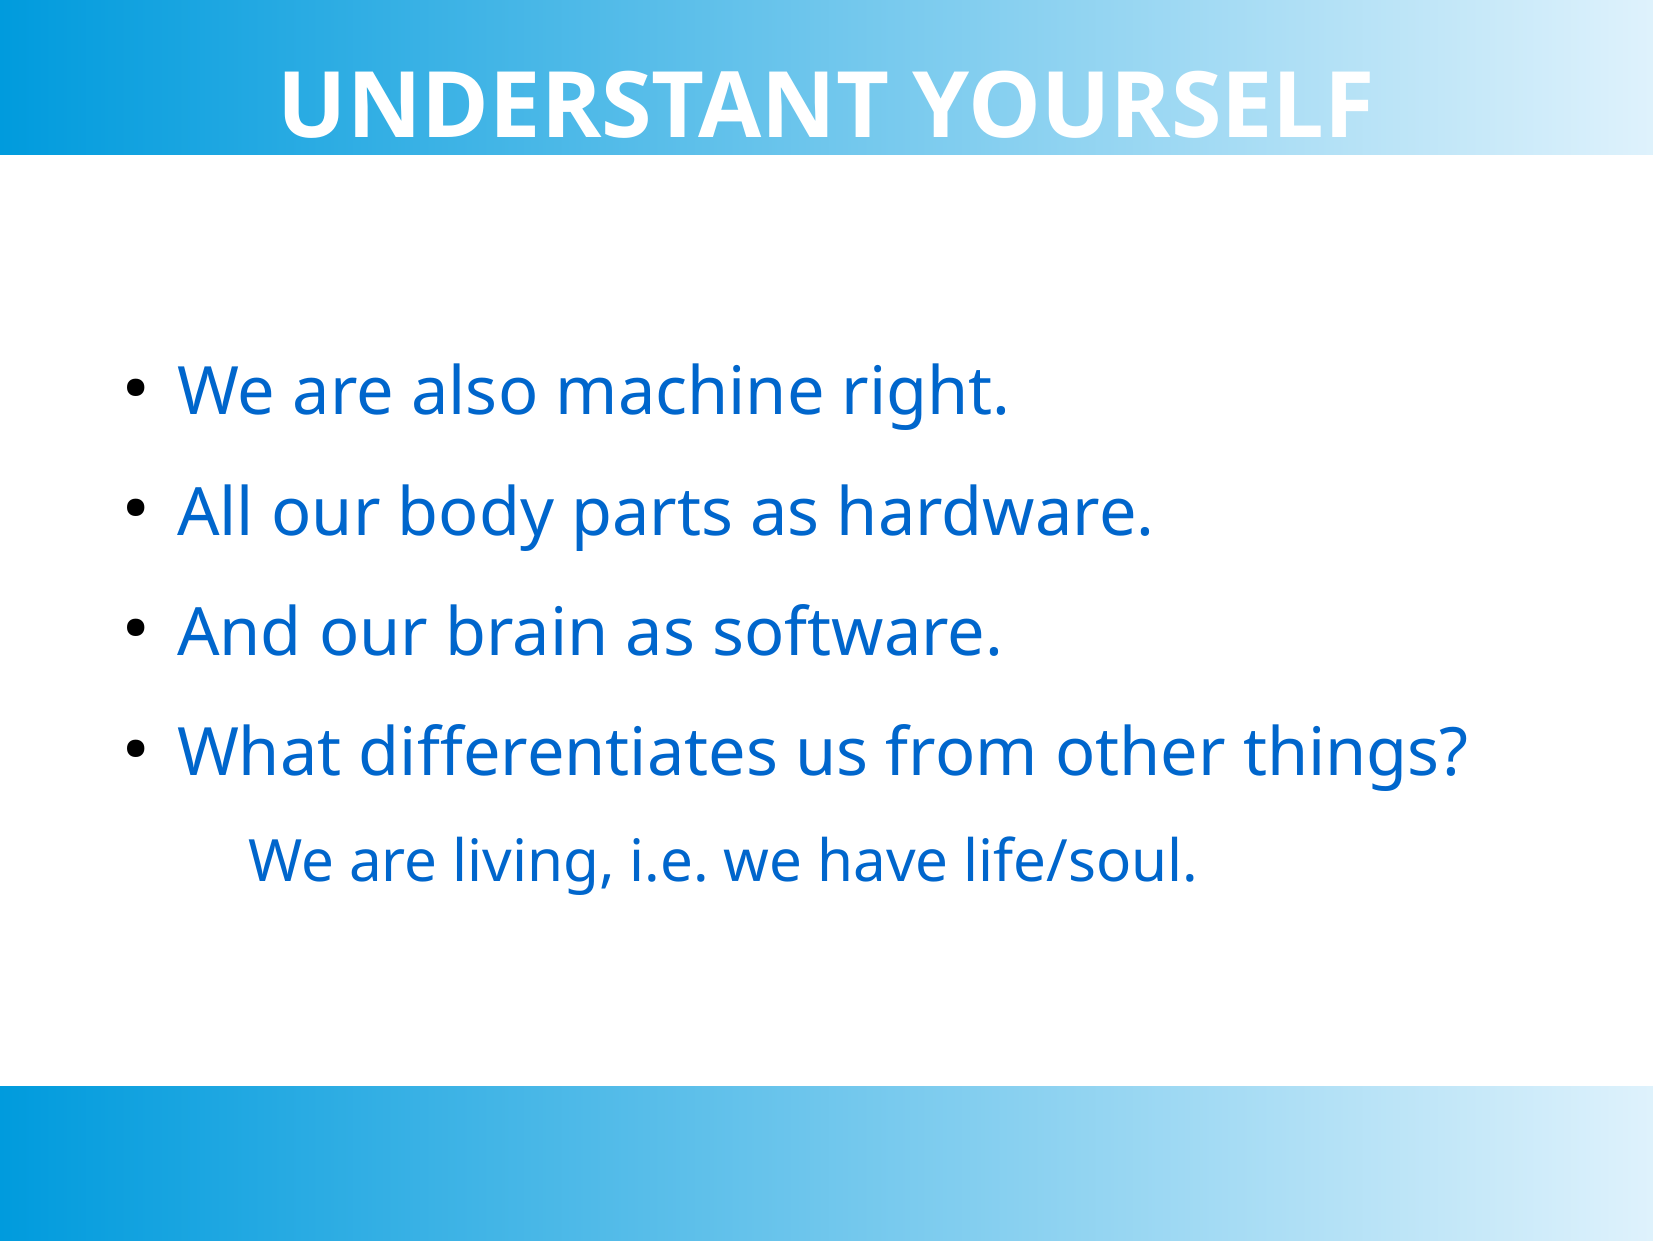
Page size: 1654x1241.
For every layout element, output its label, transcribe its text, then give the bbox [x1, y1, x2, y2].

list We are also machine right. All our body parts as hardware. And our brain as software. What differentiates us from other things? We are living, i.e. we have life/soul. [106, 343, 1595, 1063]
title UNDERSTANT YOURSELF [82, 49, 1571, 155]
